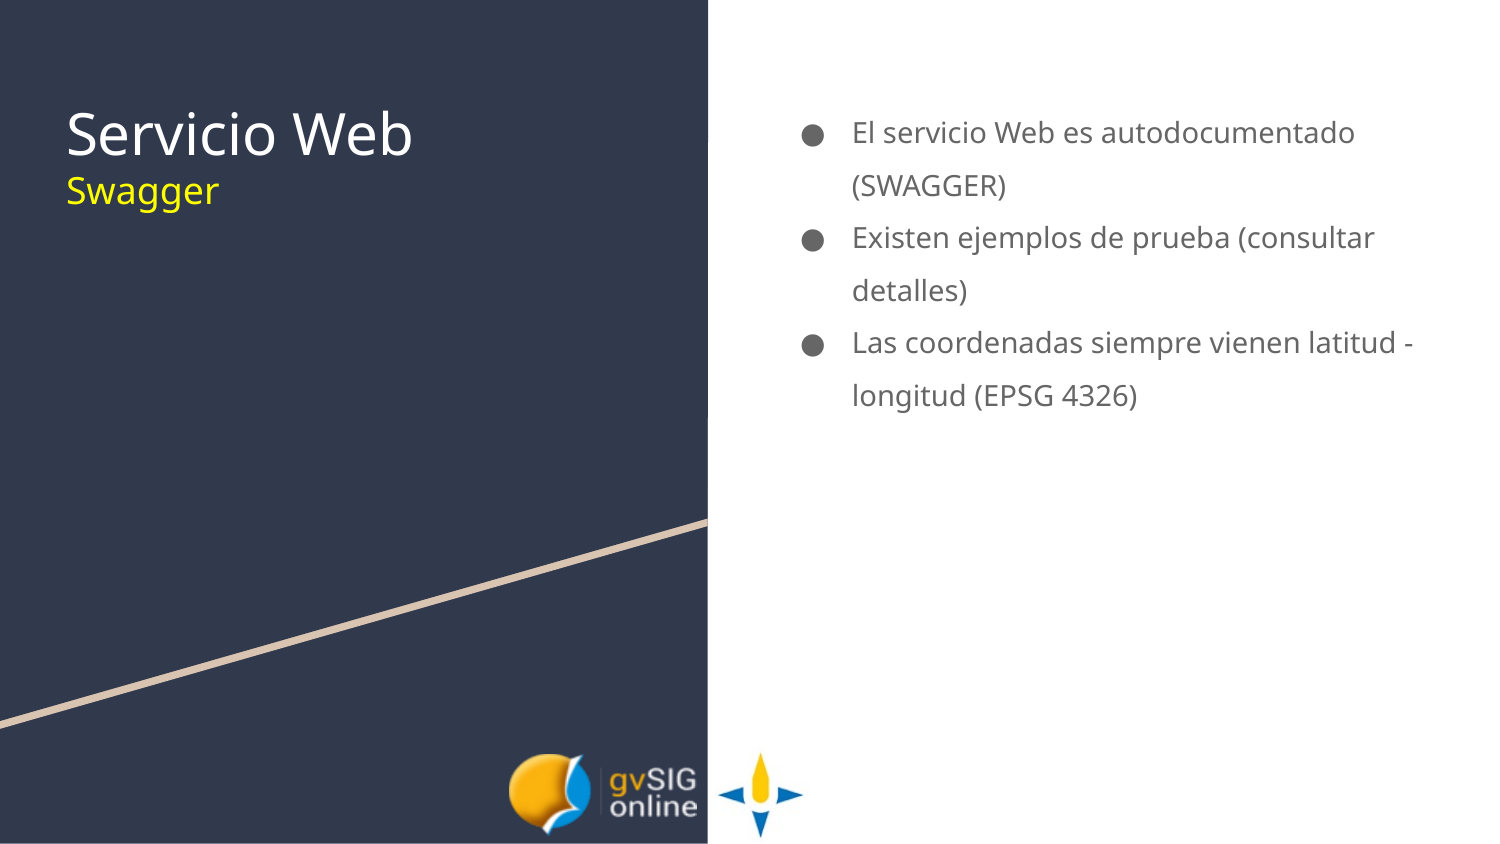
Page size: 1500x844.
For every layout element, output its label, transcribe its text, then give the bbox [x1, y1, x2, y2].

list El servicio Web es autodocumentado (SWAGGER) Existen ejemplos de prueba (consultar detalles) Las coordenadas siempre vienen latitud - longitud (EPSG 4326) [761, 82, 1446, 755]
picture [509, 754, 697, 836]
picture [714, 747, 810, 843]
title Servicio Web Swagger [51, 82, 660, 494]
